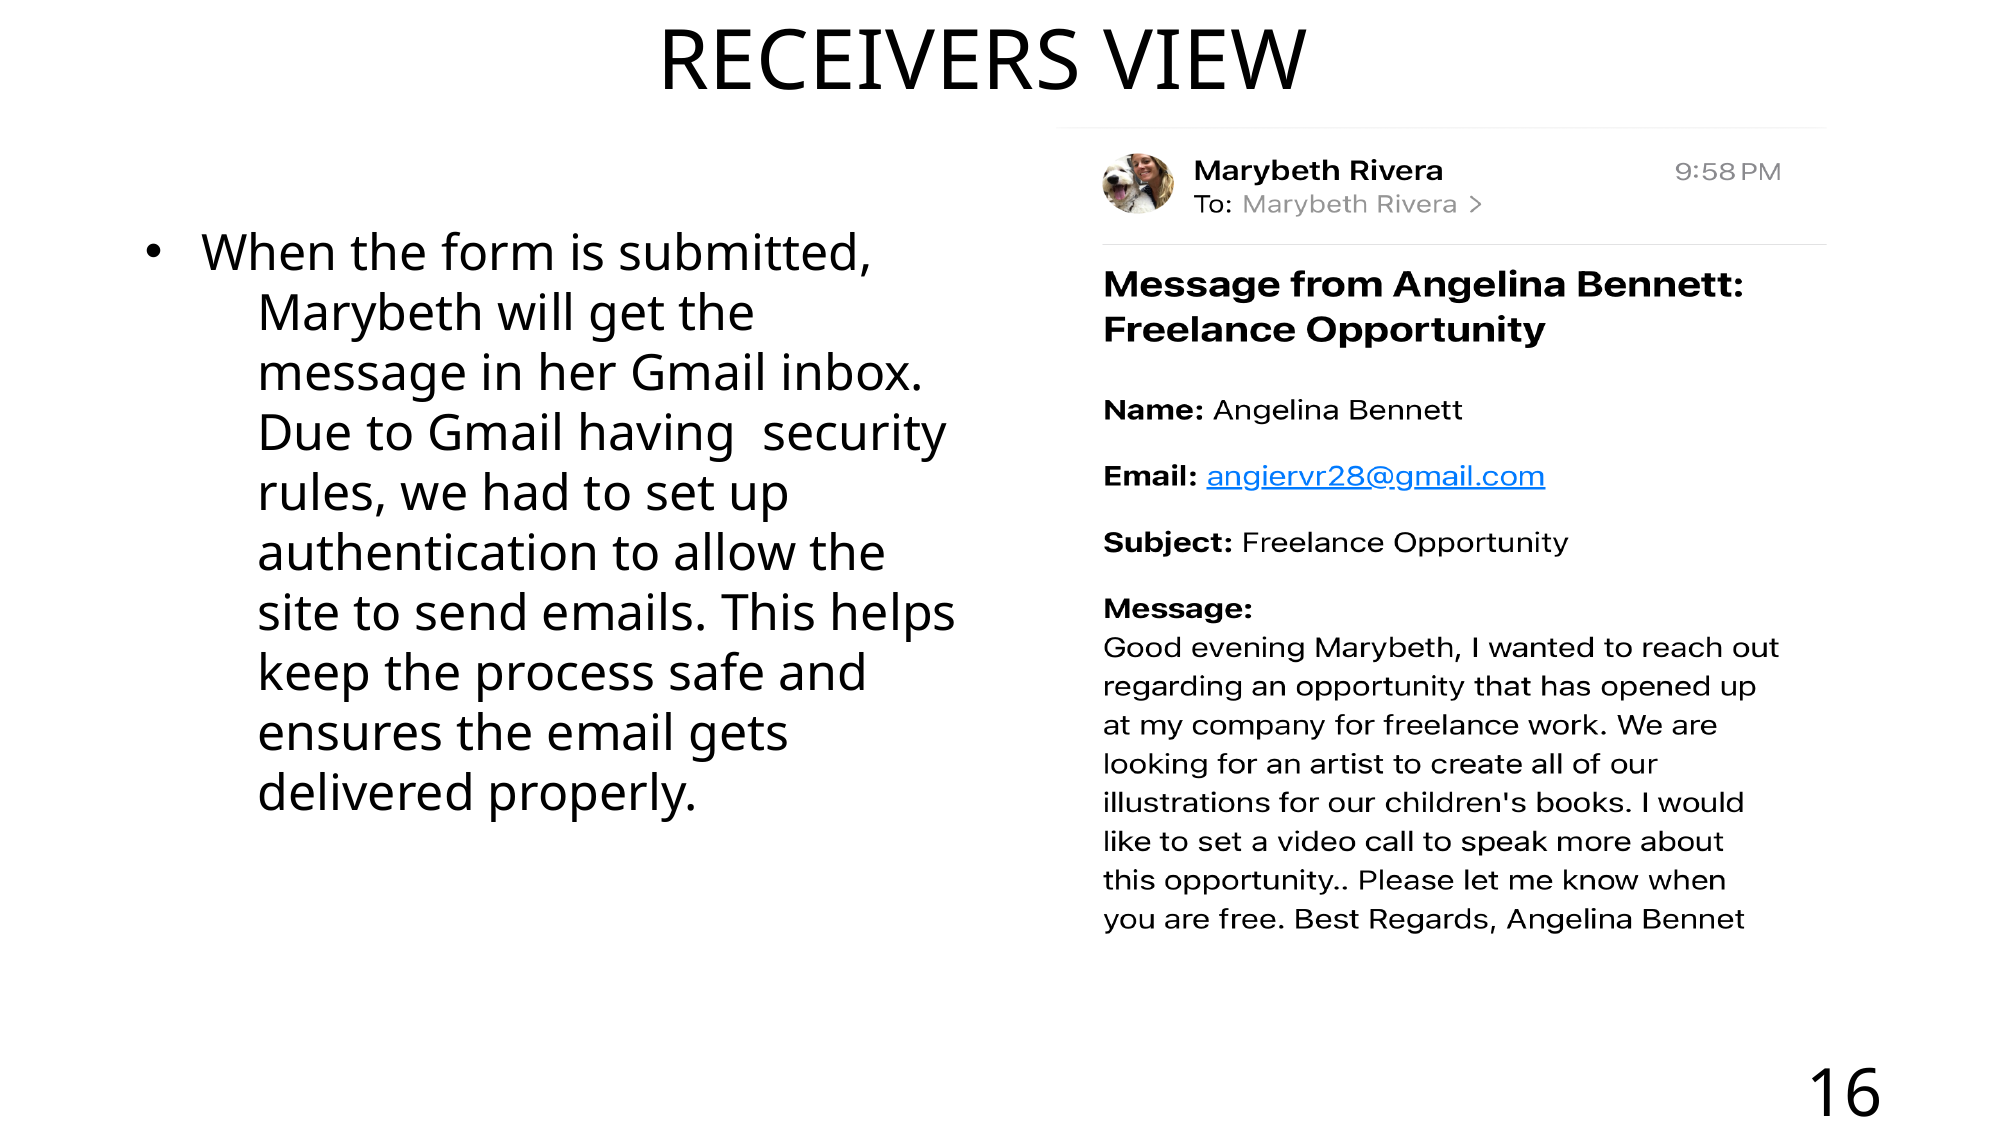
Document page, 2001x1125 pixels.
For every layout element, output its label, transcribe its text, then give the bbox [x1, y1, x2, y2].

picture [1048, 127, 1827, 975]
text_box When the form is submitted, Marybeth will get the message in her Gmail inbox. Due to Gmail having security rules, we had to set up authentication to allow the site to send emails. This helps keep the process safe and ensures the email gets delivered properly. [130, 213, 993, 713]
slide_number 26 [1791, 1042, 1902, 1103]
title Receivers view [117, 0, 1872, 214]
